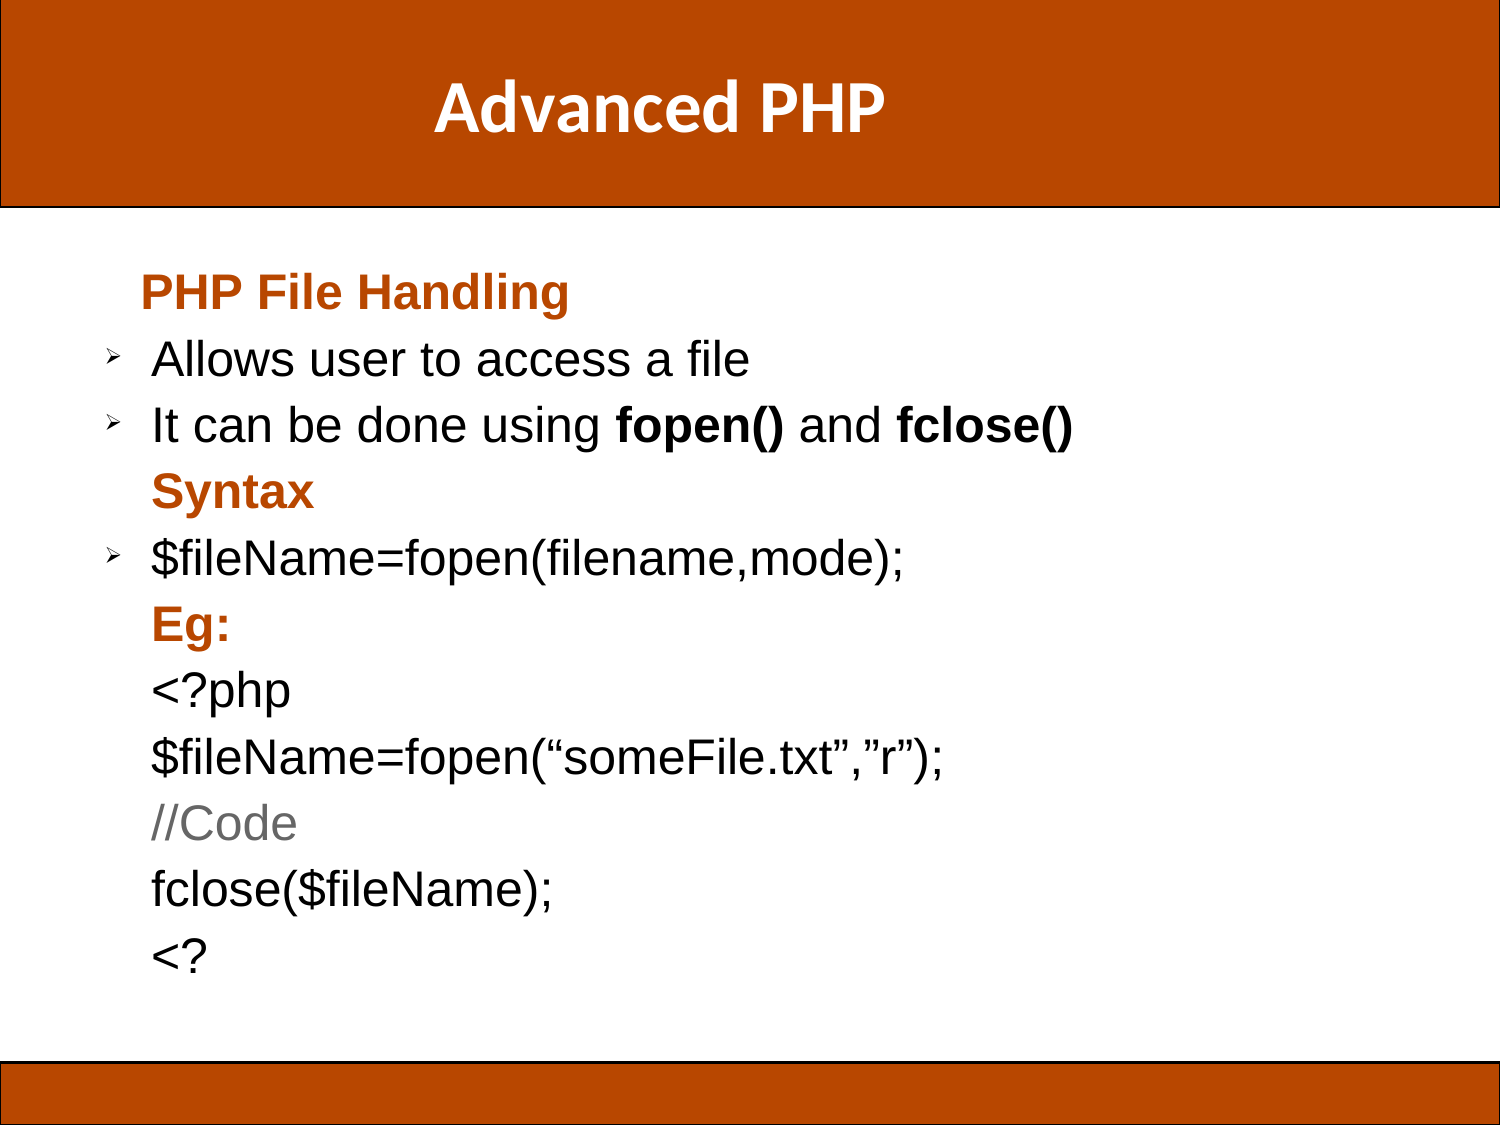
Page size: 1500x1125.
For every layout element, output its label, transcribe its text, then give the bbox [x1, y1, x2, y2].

text_box Advanced PHP [202, 67, 1119, 155]
list PHP File Handling Allows user to access a file It can be done using fopen() and fclose() Syntax $fileName=fopen(filename,mode); Eg: <?php $fileName=fopen(“someFile.txt”,”r”); //Code fclose($fileName); <? [29, 196, 1418, 1050]
